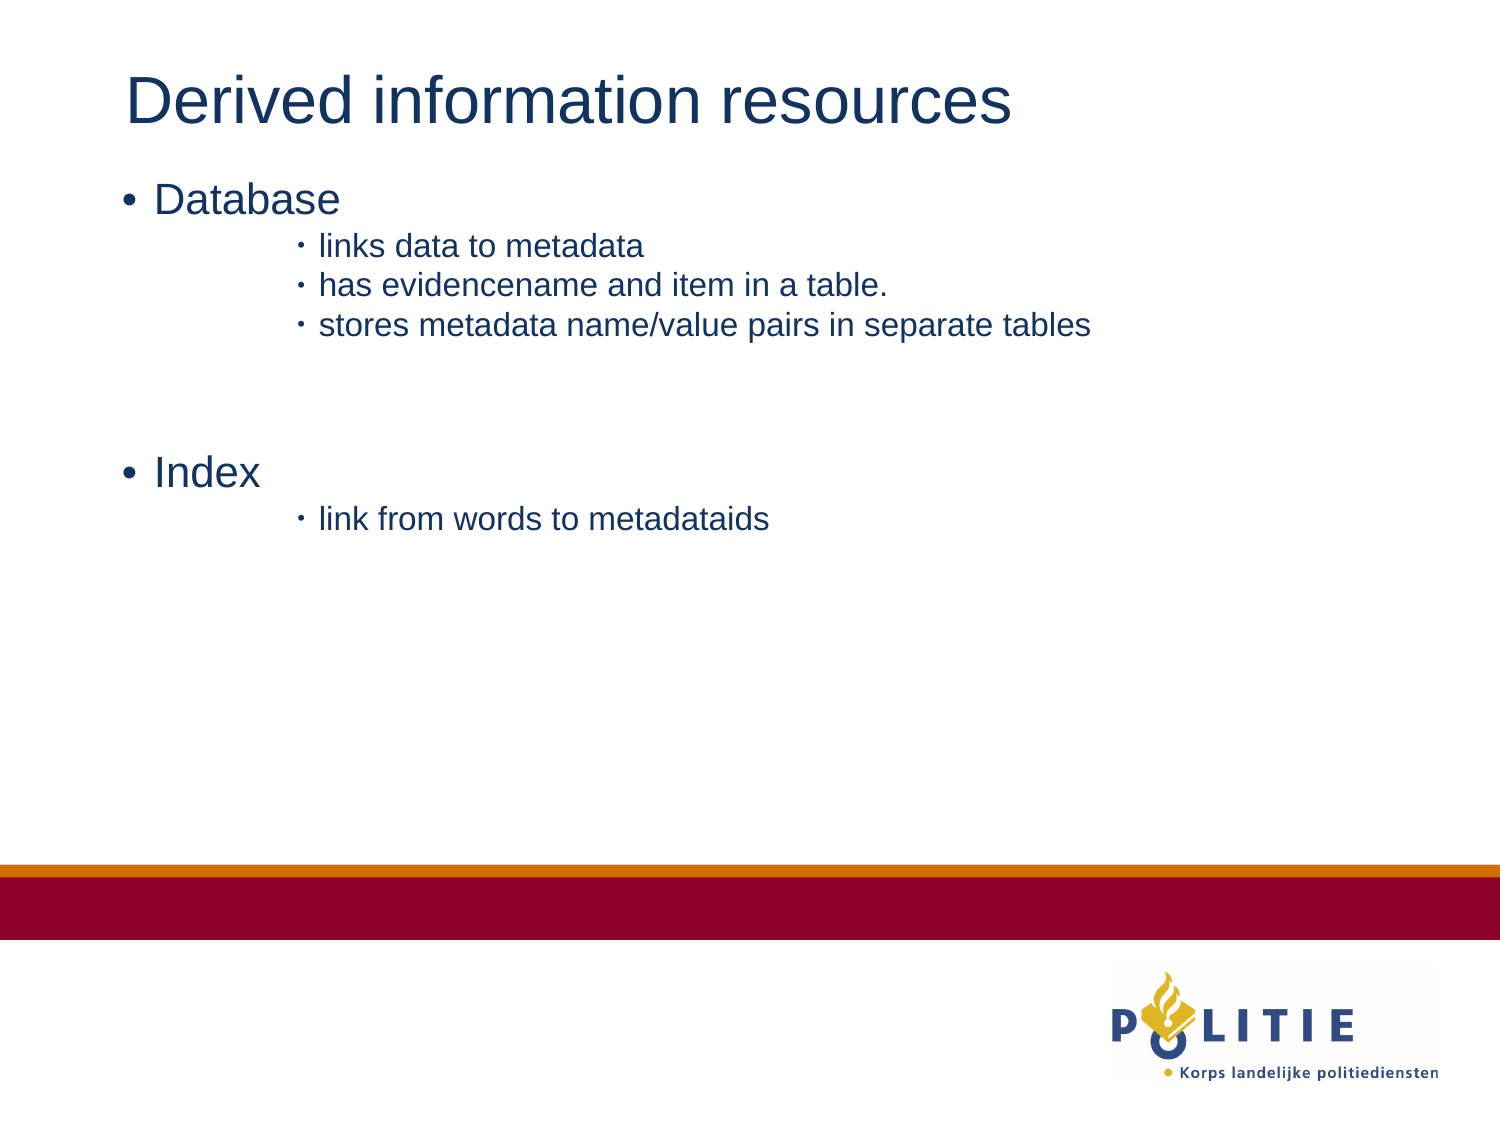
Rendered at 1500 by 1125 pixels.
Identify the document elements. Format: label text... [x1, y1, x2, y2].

list Database links data to metadata has evidencename and item in a table. stores metadata name/value pairs in separate tables Index link from words to metadataids [121, 174, 1351, 826]
picture [1112, 966, 1438, 1081]
title Derived information resources [124, 44, 1350, 158]
